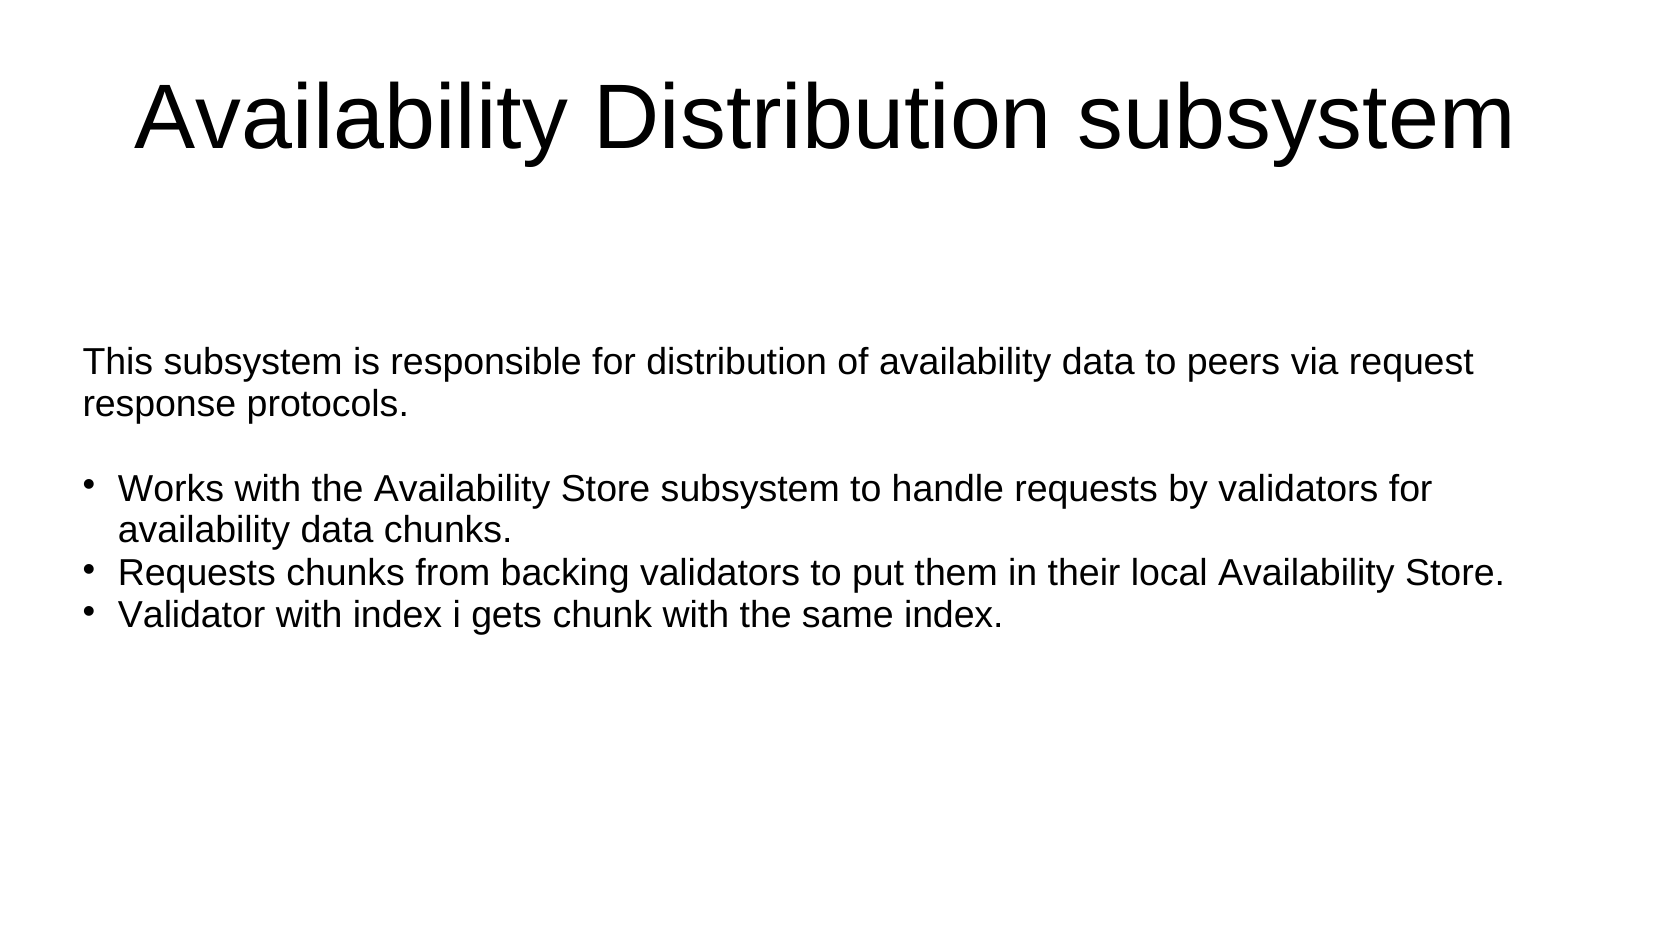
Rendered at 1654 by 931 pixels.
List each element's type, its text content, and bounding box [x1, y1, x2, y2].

subtitle This subsystem is responsible for distribution of availability data to peers via request response protocols. Works with the Availability Store subsystem to handle requests by validators for availability data chunks. Requests chunks from backing validators to put them in their local Availability Store. Validator with index i gets chunk with the same index. [82, 217, 1571, 758]
title Availability Distribution subsystem [82, 36, 1571, 193]
